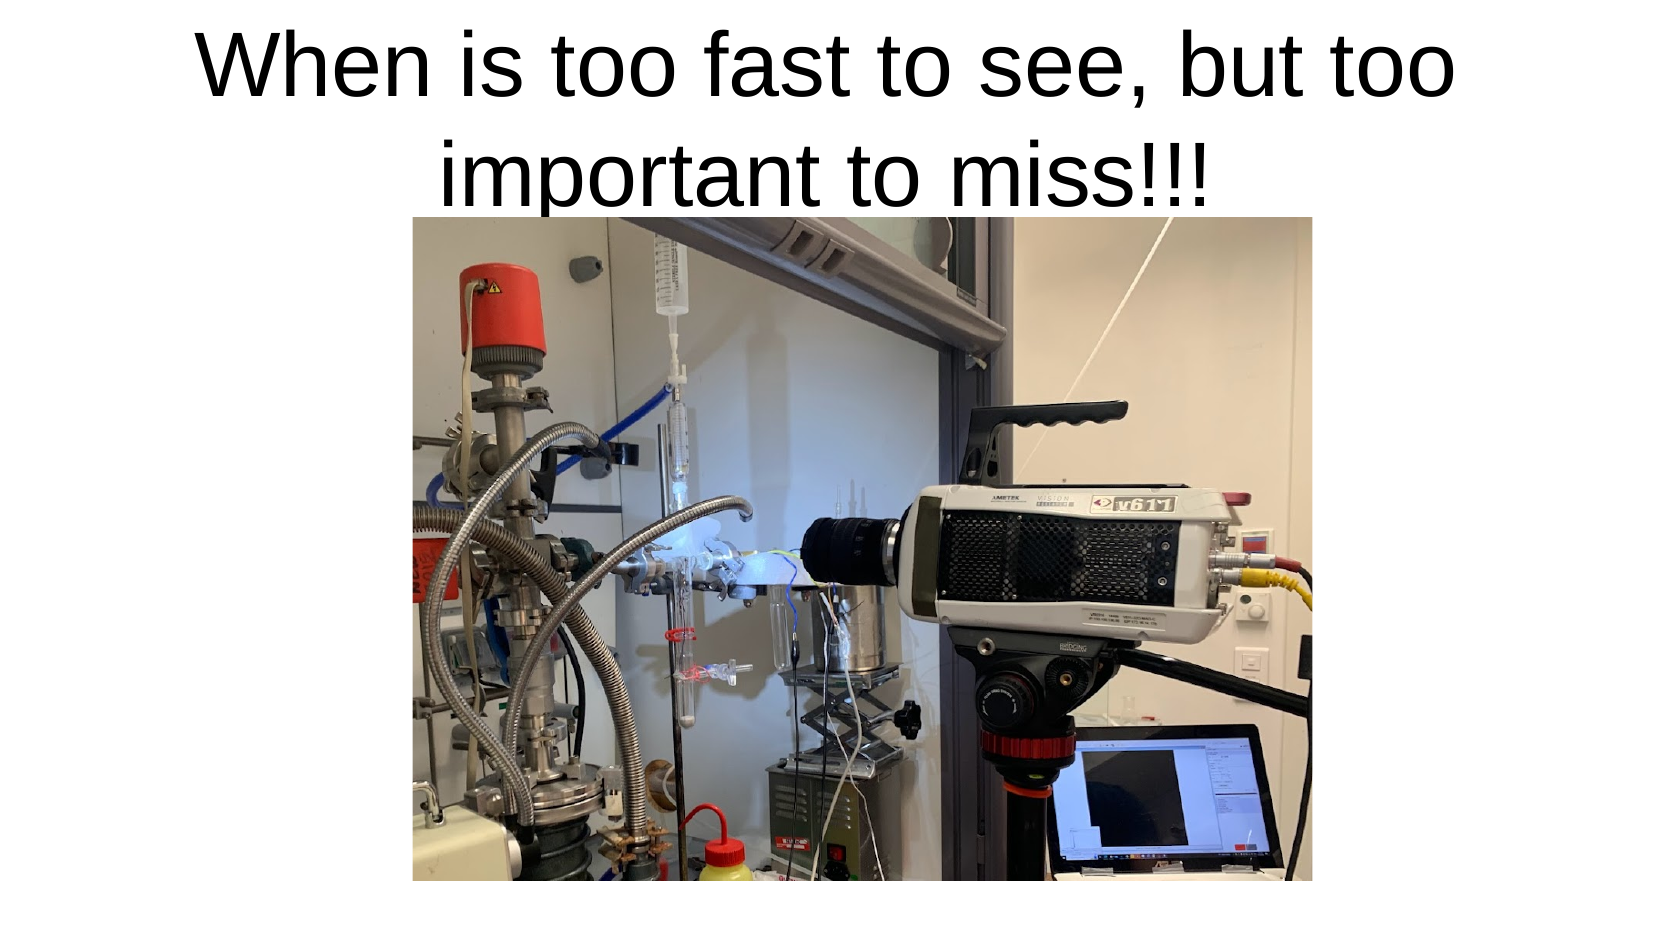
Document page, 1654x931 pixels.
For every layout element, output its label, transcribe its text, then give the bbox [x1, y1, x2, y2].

title When is too fast to see, but too important to miss!!! [82, 12, 1571, 218]
picture [412, 217, 1313, 881]
